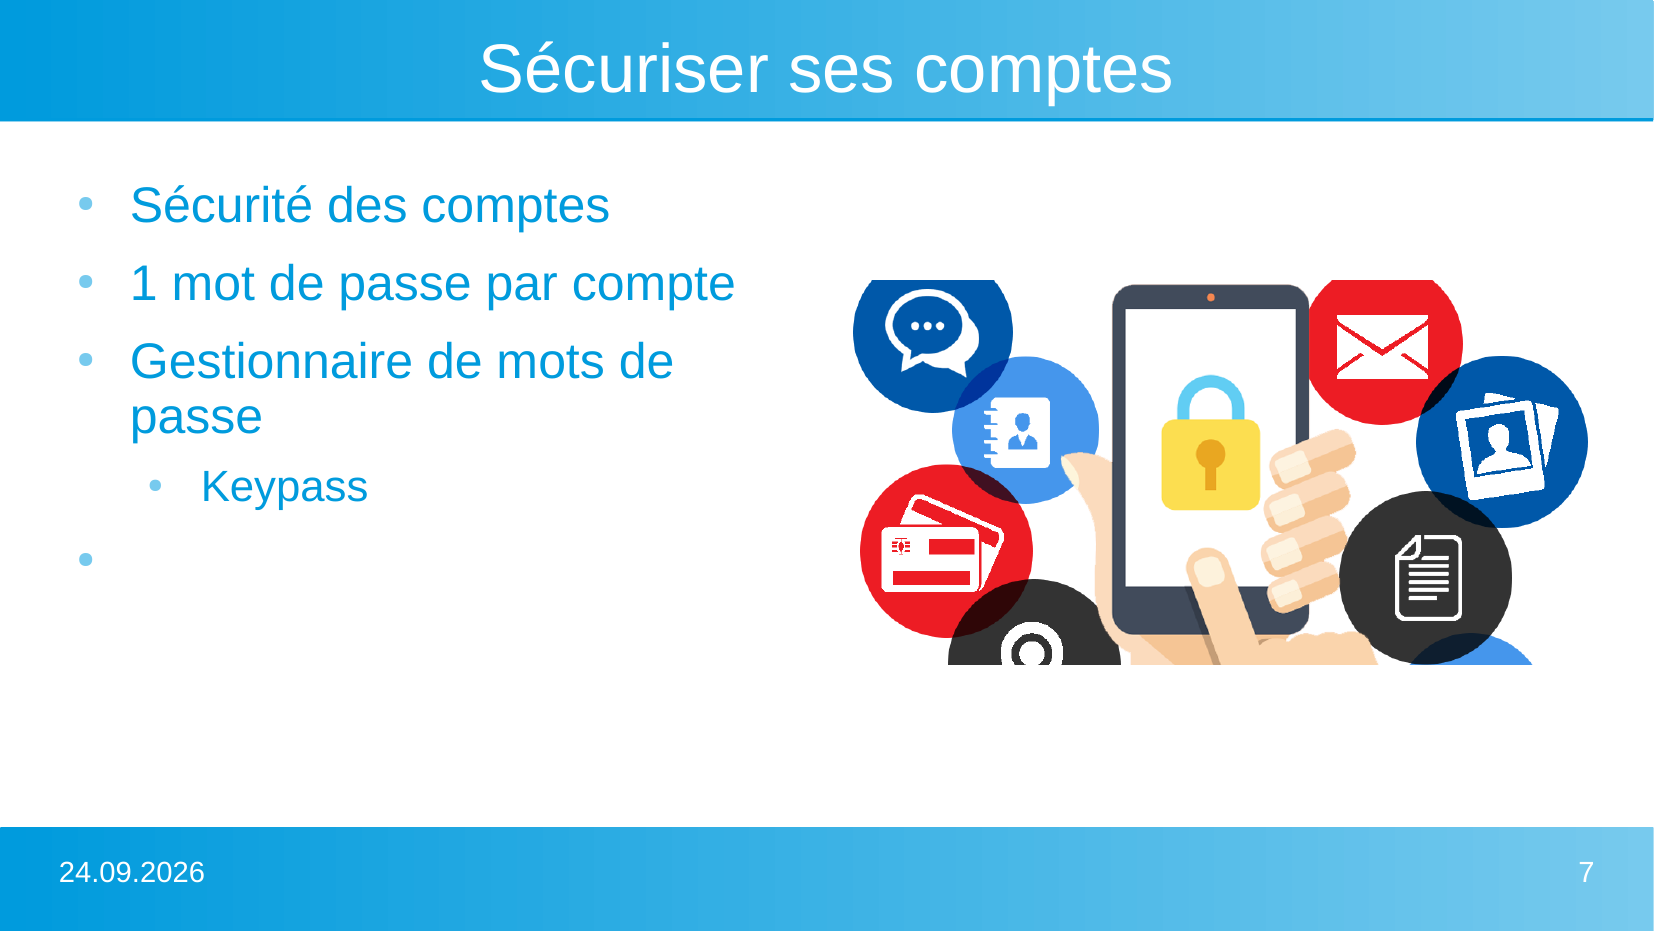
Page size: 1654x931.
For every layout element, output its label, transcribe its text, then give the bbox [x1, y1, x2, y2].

list Sécurité des comptes 1 mot de passe par compte Gestionnaire de mots de passe Keypass [59, 177, 809, 768]
title Sécuriser ses comptes [59, 29, 1595, 108]
picture [845, 280, 1595, 665]
